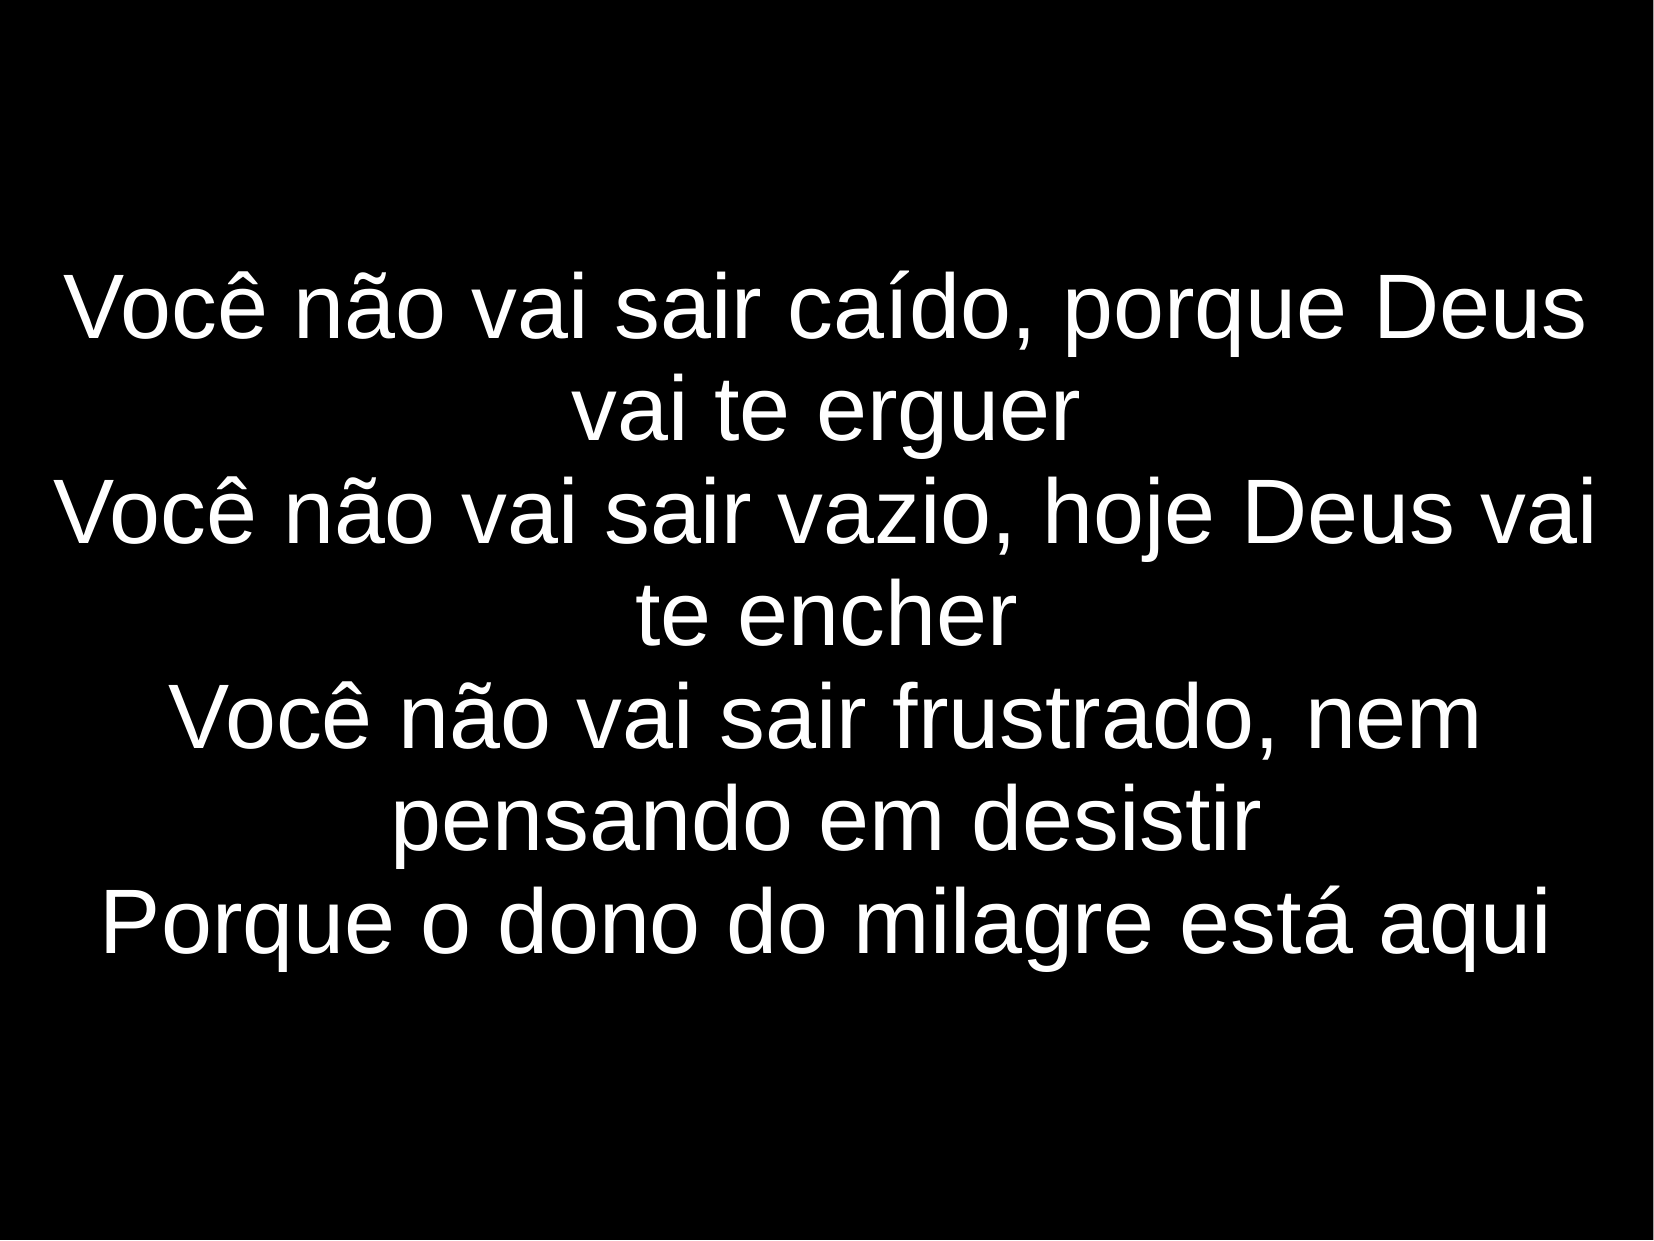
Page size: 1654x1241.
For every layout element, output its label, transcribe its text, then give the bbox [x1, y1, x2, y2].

subtitle Você não vai sair caído, porque Deus vai te erguer Você não vai sair vazio, hoje Deus vai te encher Você não vai sair frustrado, nem pensando em desistir Porque o dono do milagre está aqui [47, 35, 1607, 1193]
